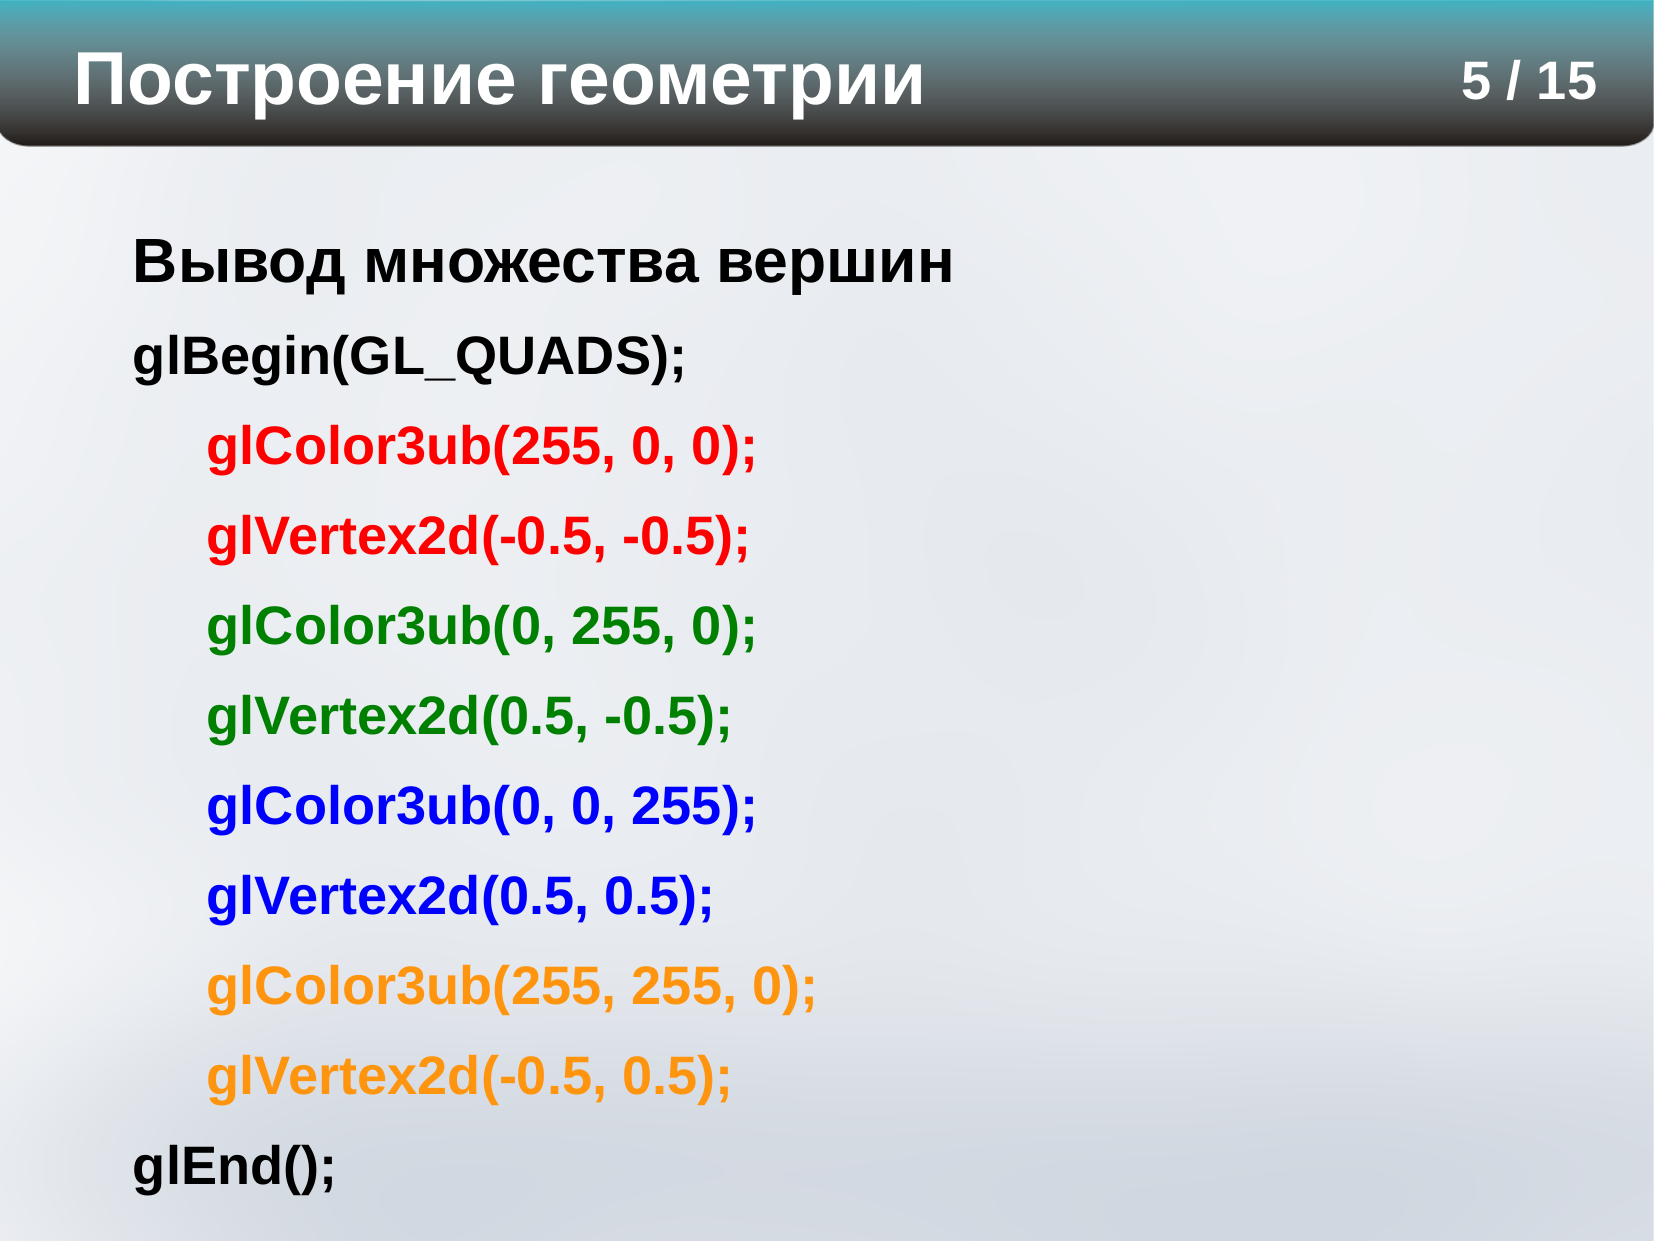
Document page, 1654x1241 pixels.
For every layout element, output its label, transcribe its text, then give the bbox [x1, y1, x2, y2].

text_box Построение геометрии [59, 29, 1418, 129]
text_box Вывод множества вершин glBegin(GL_QUADS); glColor3ub(255, 0, 0); glVertex2d(-0.5, -0.5); glColor3ub(0, 255, 0); glVertex2d(0.5, -0.5); glColor3ub(0, 0, 255); glVertex2d(0.5, 0.5); glColor3ub(255, 255, 0); glVertex2d(-0.5, 0.5); glEnd(); [118, 218, 1595, 1204]
picture [0, 0, 1654, 1241]
text_box <номер> / 15 [1446, 42, 1654, 179]
